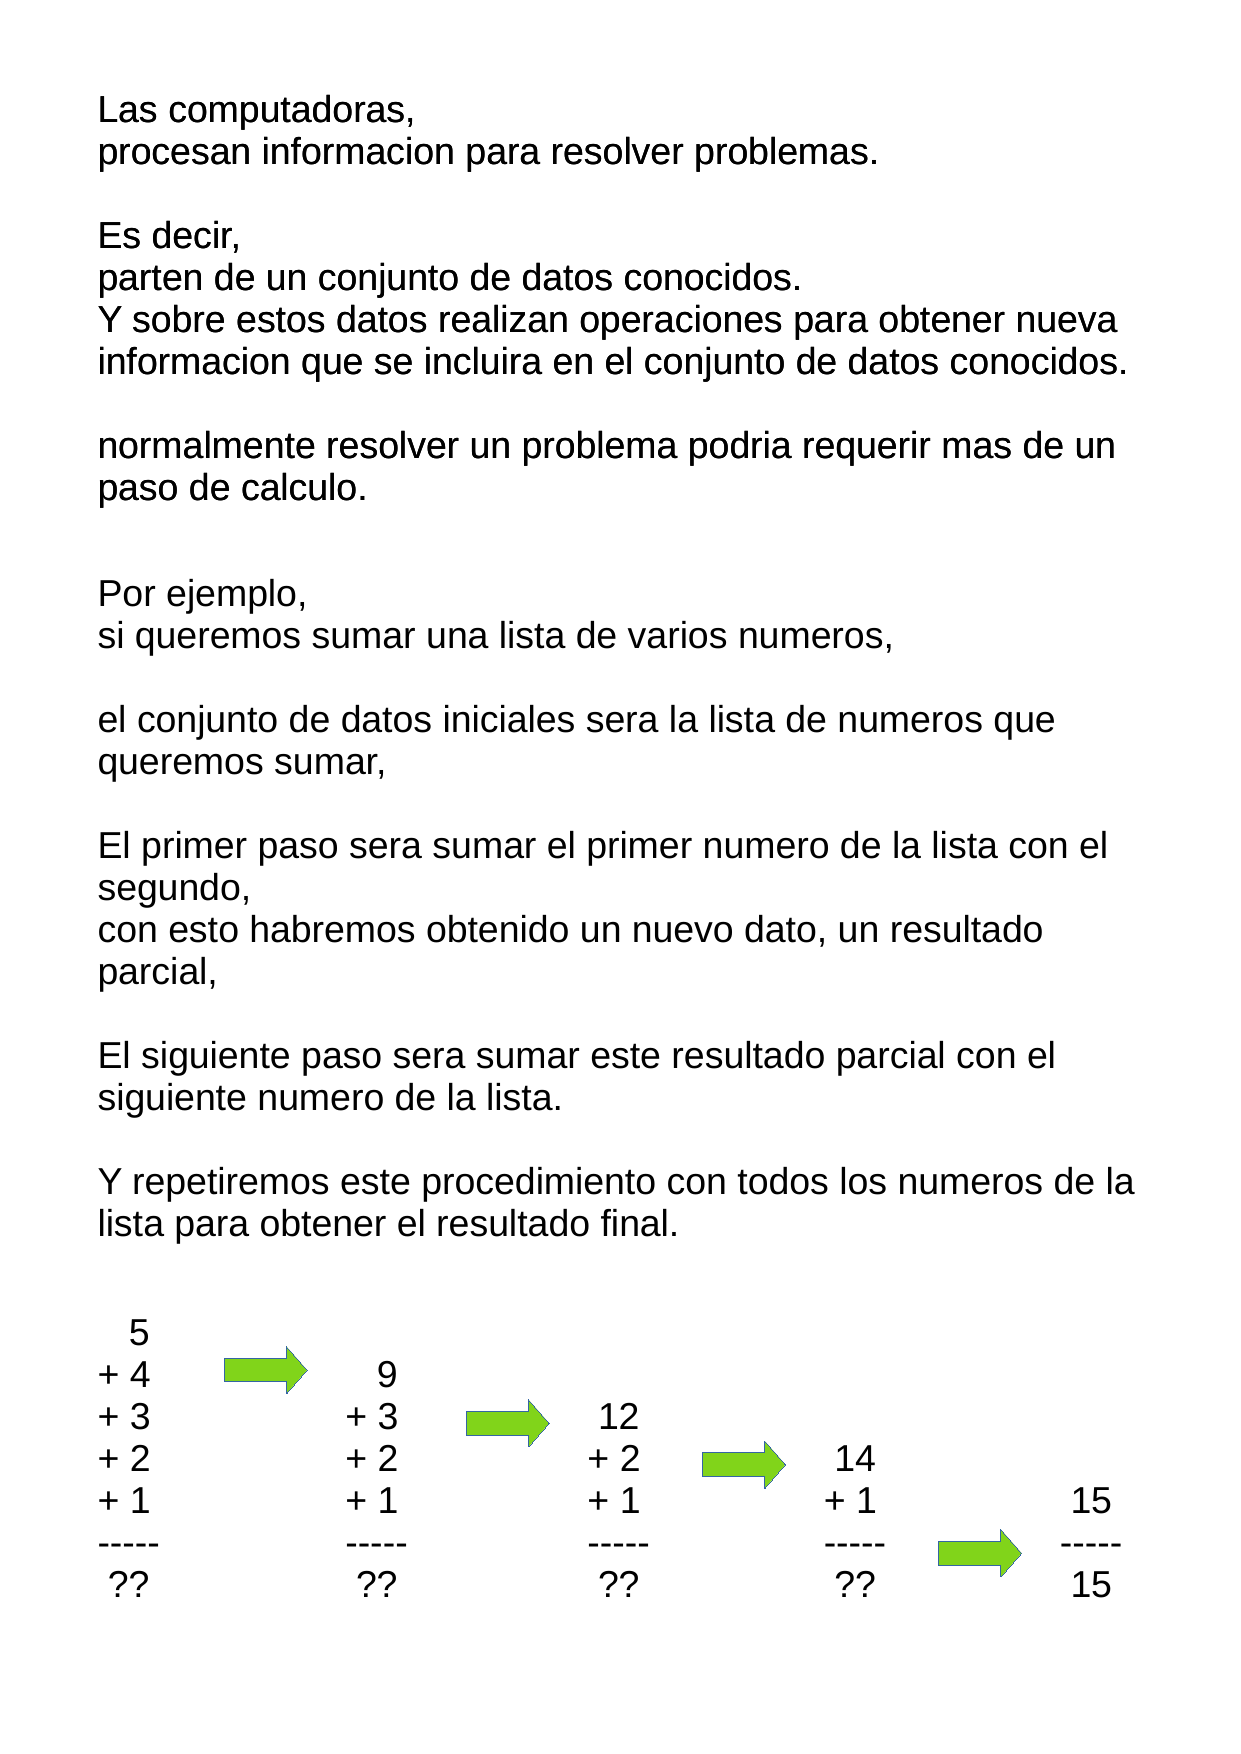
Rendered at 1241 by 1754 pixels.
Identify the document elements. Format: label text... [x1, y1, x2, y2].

text_box 15 ----- 15 [1045, 1262, 1140, 1696]
text_box 5 + 4 + 3 + 2 + 1 ----- ?? [82, 1262, 178, 1695]
text_box Las computadoras, procesan informacion para resolver problemas. Es decir, parten de un conjunto de datos conocidos. Y sobre estos datos realizan operaciones para obtener nueva informacion que se incluira en el conjunto de datos conocidos. normalmente resolver un problema podria requerir mas de un paso de calculo. [82, 81, 1170, 520]
text_box 9 + 3 + 2 + 1 ----- ?? [330, 1262, 426, 1695]
text_box 14 + 1 ----- ?? [809, 1262, 904, 1696]
text_box Por ejemplo, si queremos sumar una lista de varios numeros, el conjunto de datos iniciales sera la lista de numeros que queremos sumar, El primer paso sera sumar el primer numero de la lista con el segundo, con esto habremos obtenido un nuevo dato, un resultado parcial, El siguiente paso sera sumar este resultado parcial con el siguiente numero de la lista. Y repetiremos este procedimiento con todos los numeros de la lista para obtener el resultado final. [82, 565, 1170, 1253]
text_box [702, 1441, 786, 1489]
text_box [224, 1346, 308, 1394]
text_box 12 + 2 + 1 ----- ?? [572, 1262, 668, 1696]
text_box [938, 1529, 1022, 1577]
text_box [466, 1399, 550, 1447]
